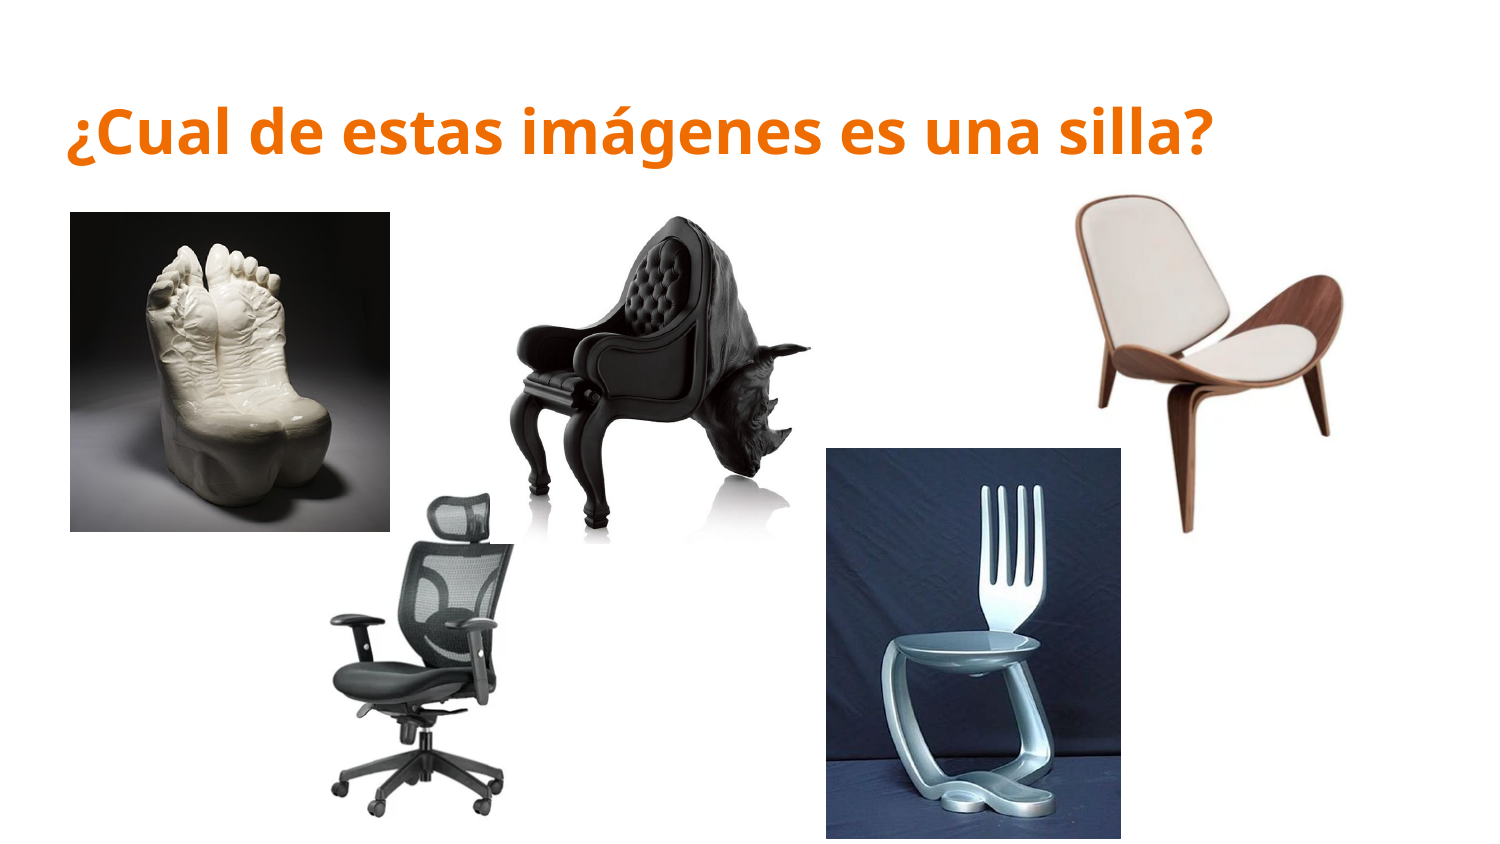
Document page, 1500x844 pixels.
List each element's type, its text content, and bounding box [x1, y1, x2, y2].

title ¿Cual de estas imágenes es una silla? [51, 72, 1449, 189]
picture [70, 188, 1388, 839]
